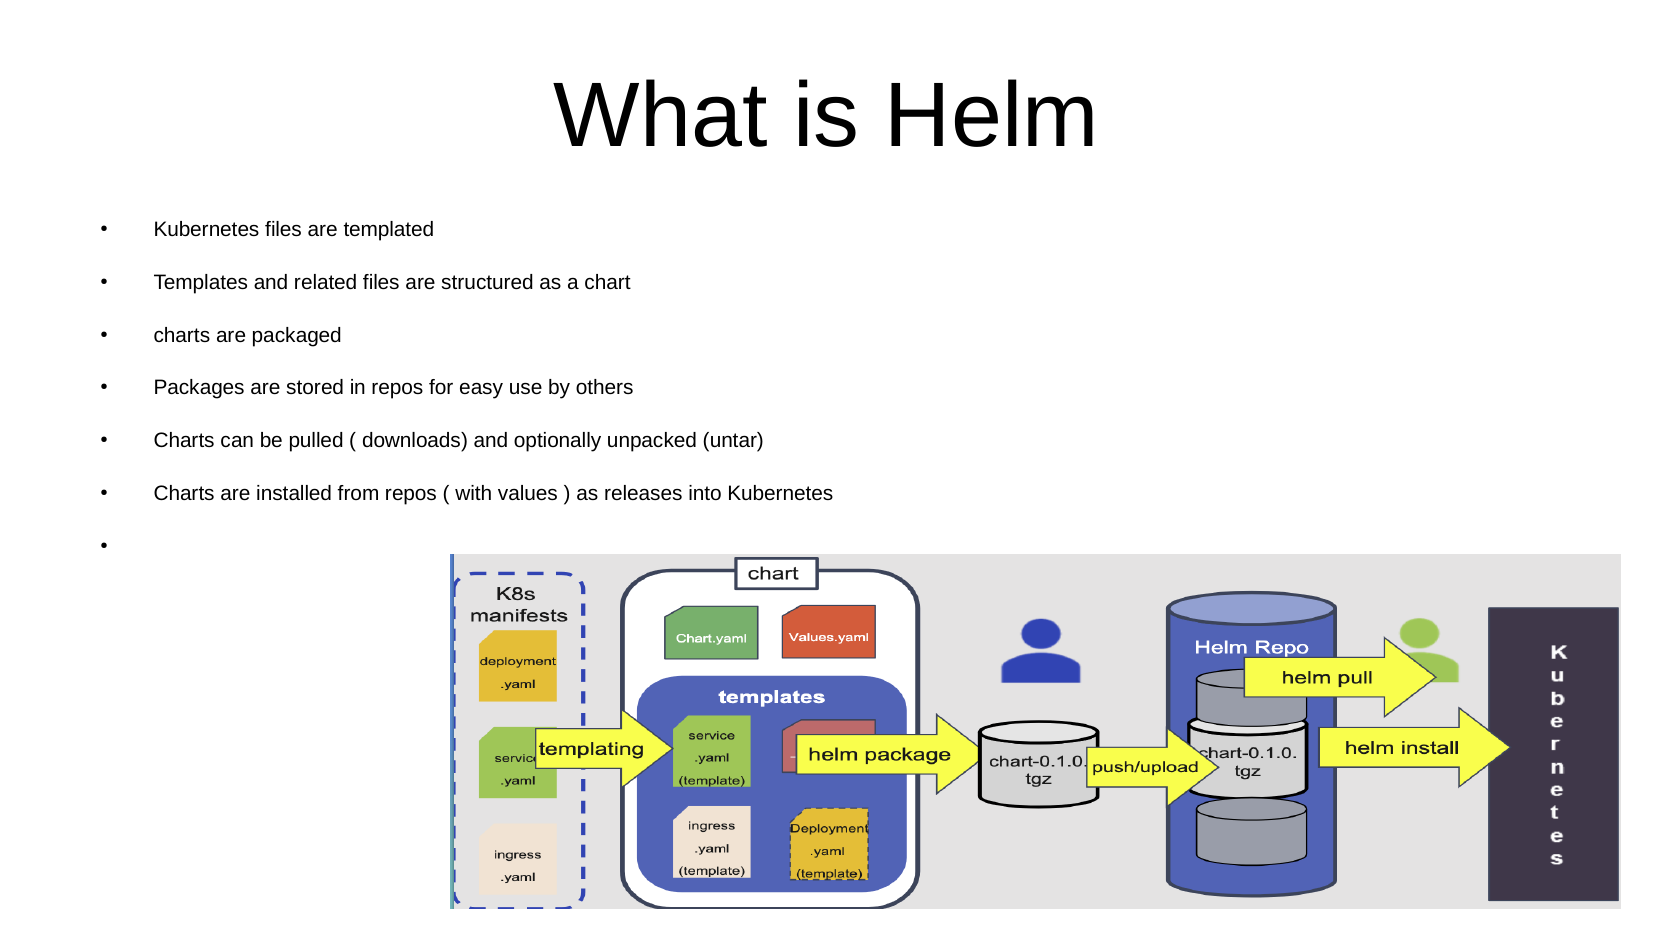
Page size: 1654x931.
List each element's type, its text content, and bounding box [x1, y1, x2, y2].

title What is Helm [82, 37, 1571, 193]
picture [450, 554, 1621, 909]
list Kubernetes files are templated Templates and related files are structured as a chart charts are packaged Packages are stored in repos for easy use by others Charts can be pulled ( downloads) and optionally unpacked (untar) Charts are installed from repos ( with values ) as releases into Kubernetes [82, 217, 1621, 916]
